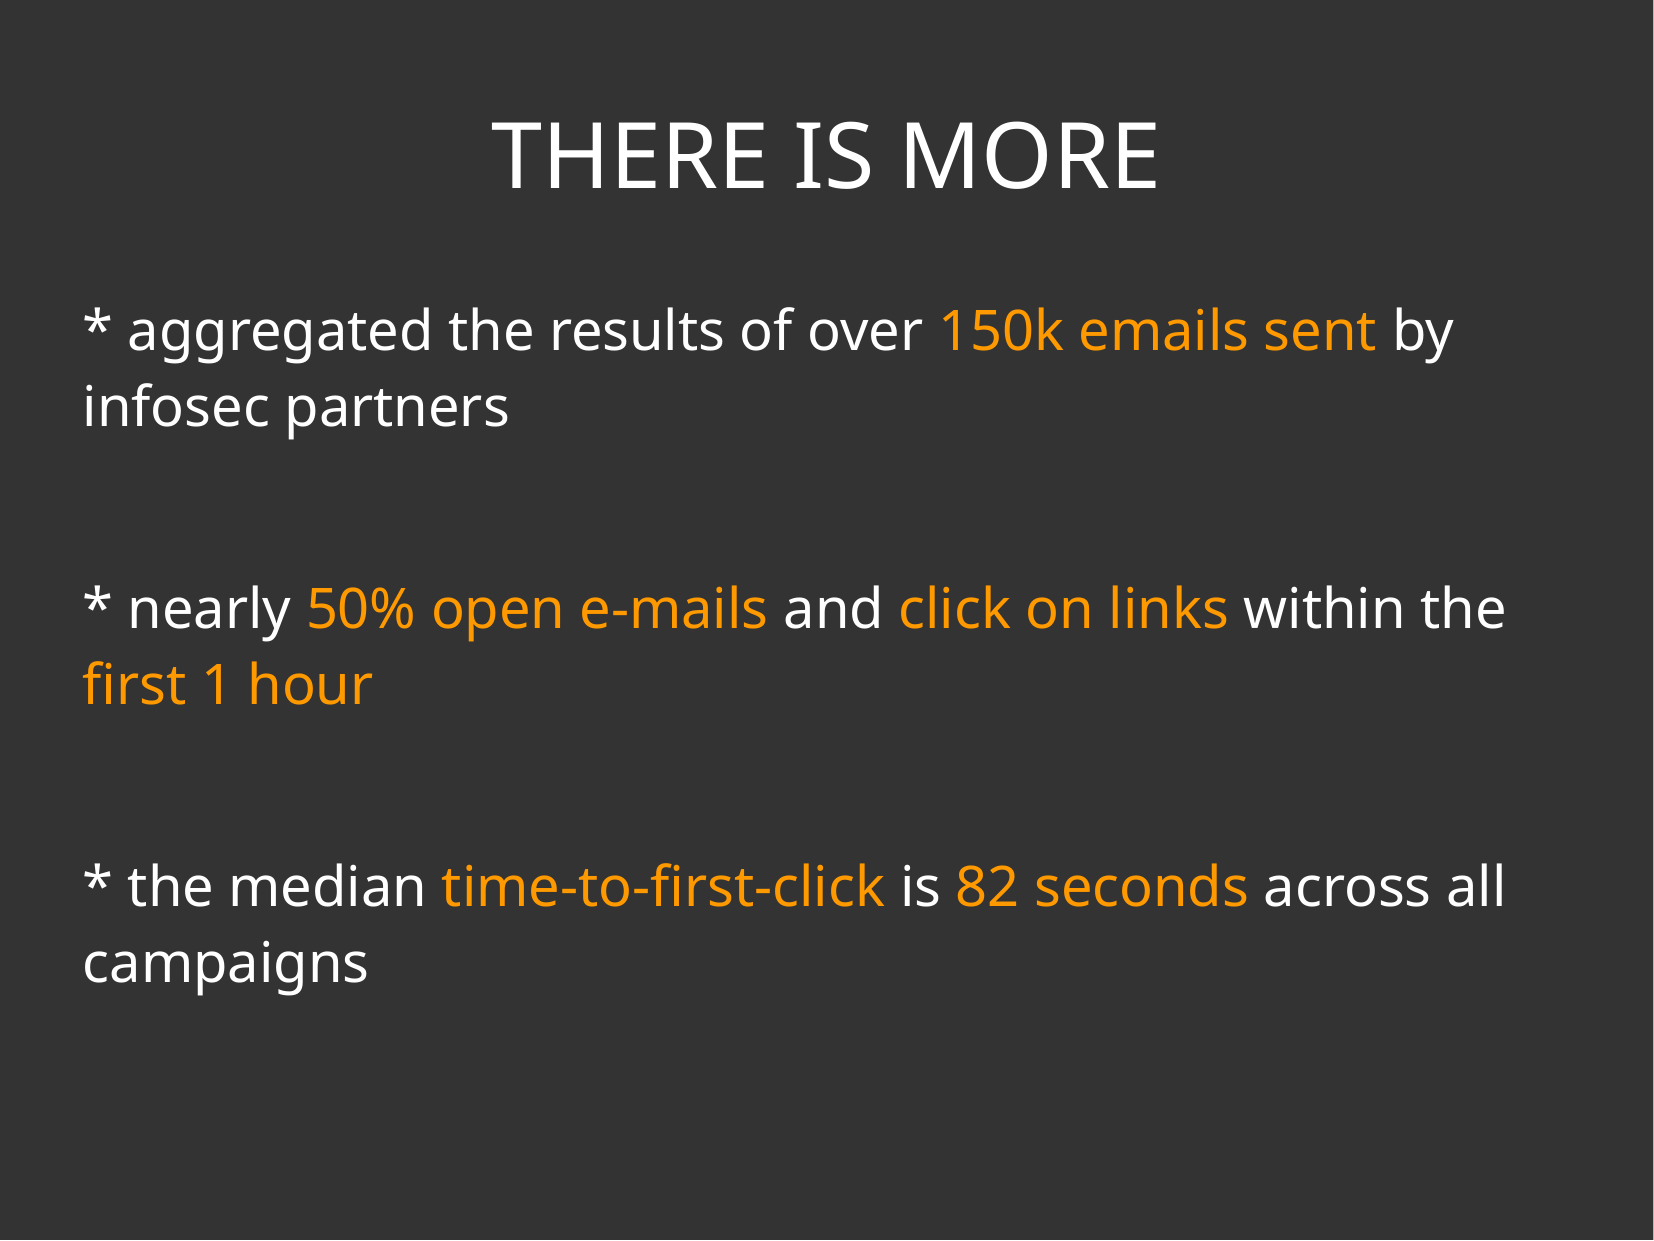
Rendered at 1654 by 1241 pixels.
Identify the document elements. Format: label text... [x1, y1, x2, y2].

list * aggregated the results of over 150k emails sent by infosec partners * nearly 50% open e-mails and click on links within the first 1 hour * the median time-to-first-click is 82 seconds across all campaigns [82, 290, 1571, 1010]
title THERE IS MORE [82, 49, 1571, 257]
